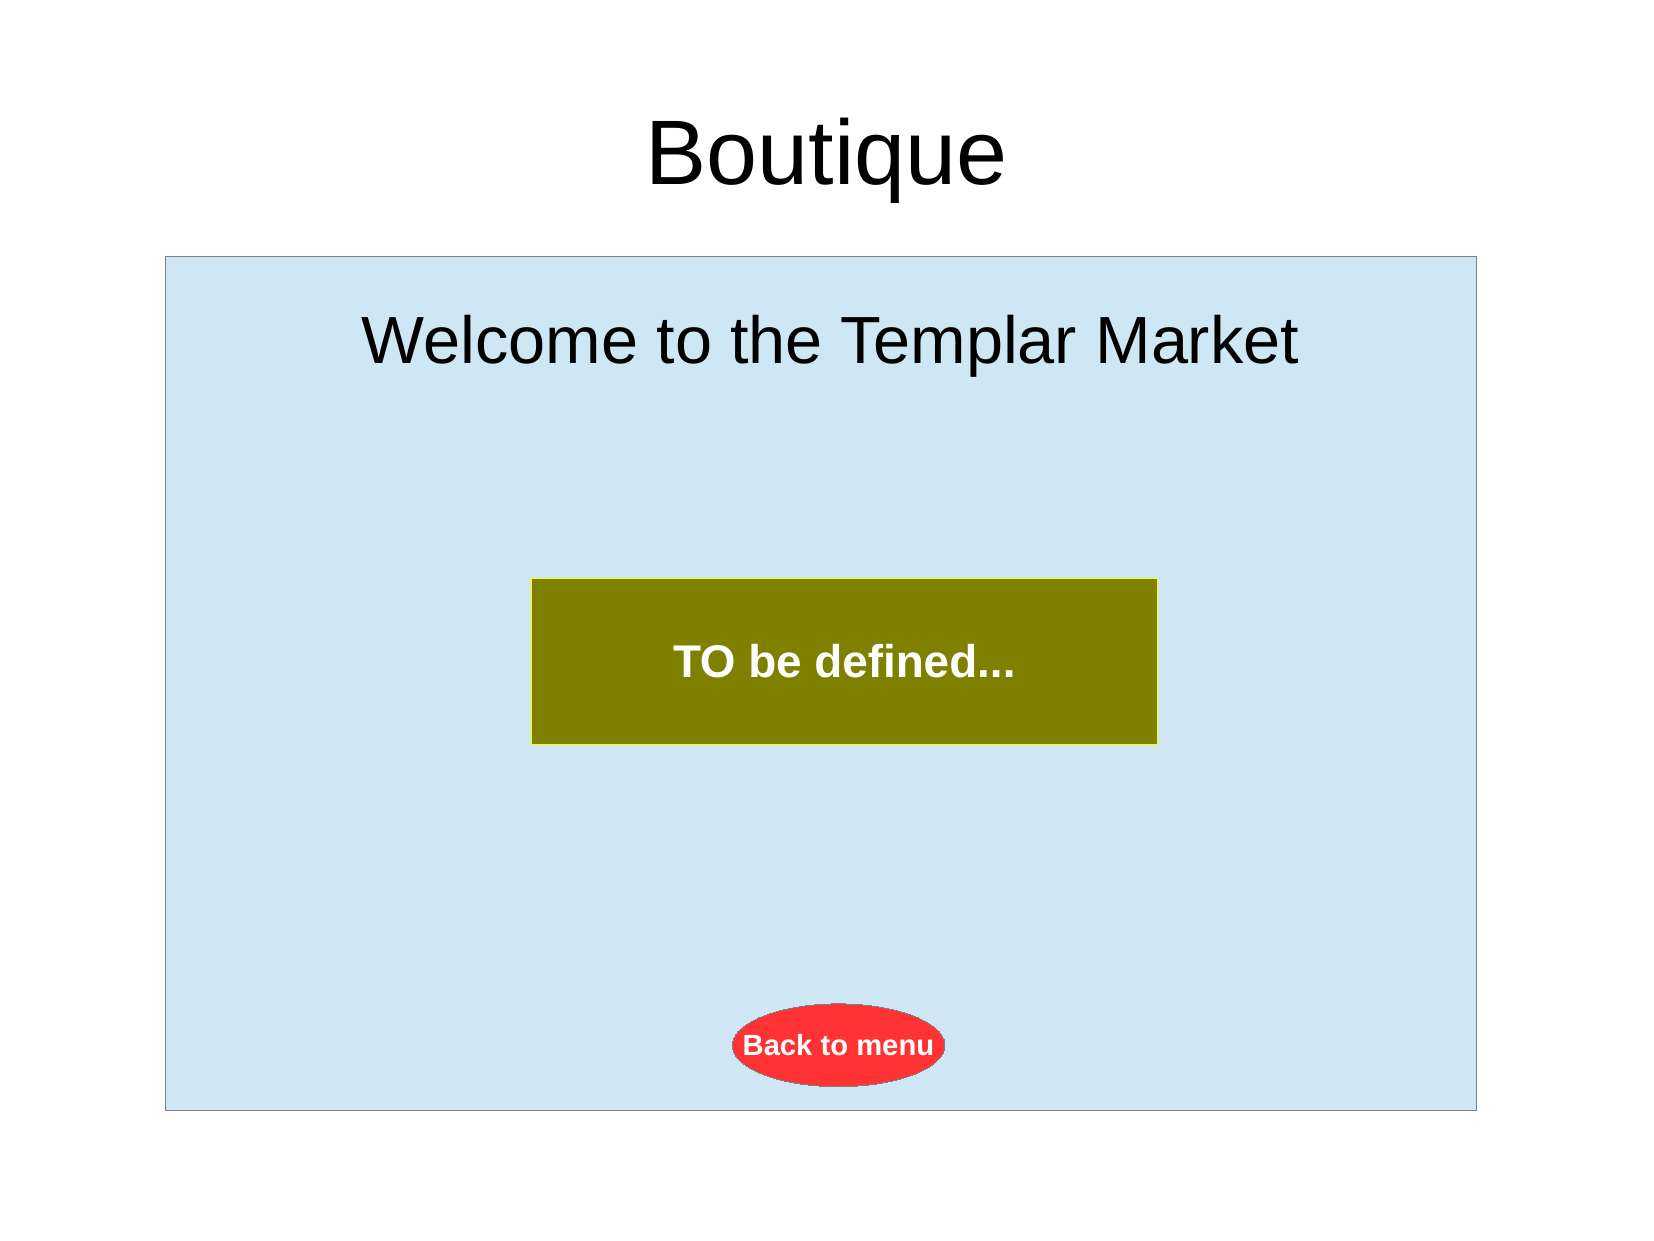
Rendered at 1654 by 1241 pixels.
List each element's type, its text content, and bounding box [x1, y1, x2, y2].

text_box Welcome to the Templar Market [347, 295, 1315, 385]
text_box TO be defined... [531, 578, 1158, 745]
text_box [165, 256, 1477, 1111]
title Boutique [82, 49, 1571, 257]
text_box Back to menu [732, 1003, 945, 1087]
